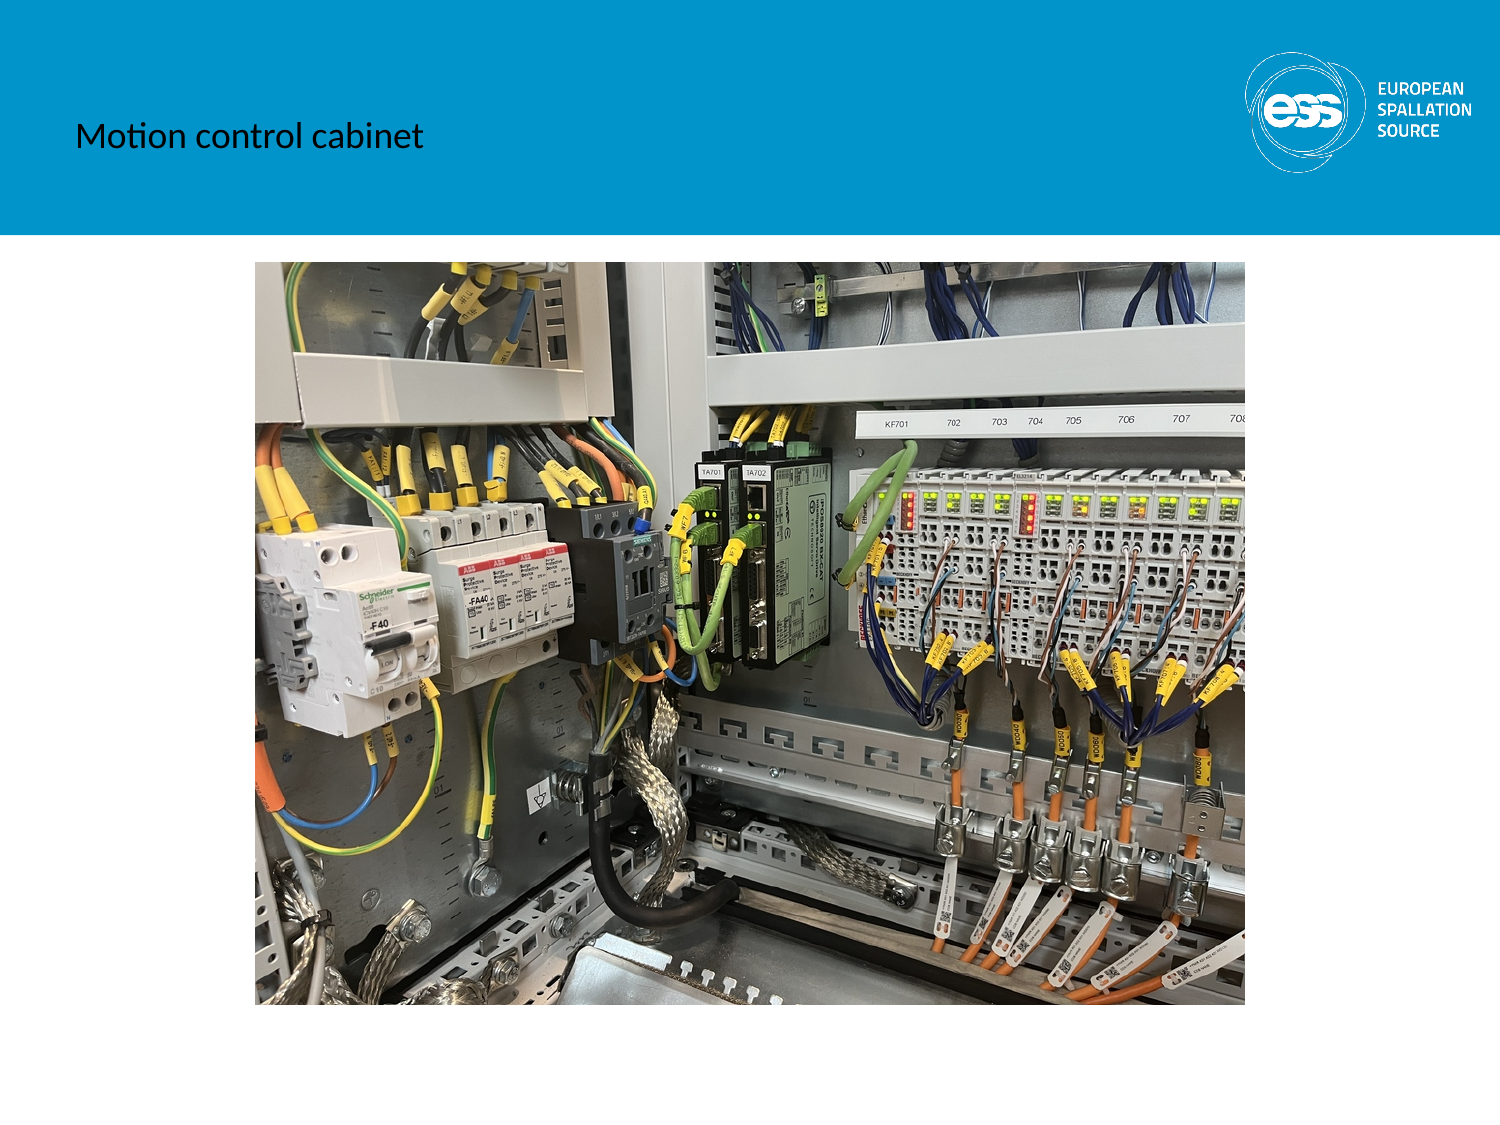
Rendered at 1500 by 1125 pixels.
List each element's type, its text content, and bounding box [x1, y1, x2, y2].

picture [1264, 94, 1342, 127]
picture [1432, 125, 1438, 136]
picture [1379, 83, 1385, 94]
picture [1409, 104, 1415, 115]
picture [1423, 83, 1430, 94]
picture [1418, 104, 1423, 115]
picture [1443, 86, 1450, 93]
picture [1454, 83, 1458, 94]
picture [1398, 109, 1406, 115]
title Motion control cabinet [75, 45, 1247, 233]
picture [255, 262, 1245, 1005]
picture [1422, 125, 1428, 134]
picture [1389, 104, 1393, 115]
picture [1400, 83, 1407, 94]
picture [1436, 104, 1444, 115]
